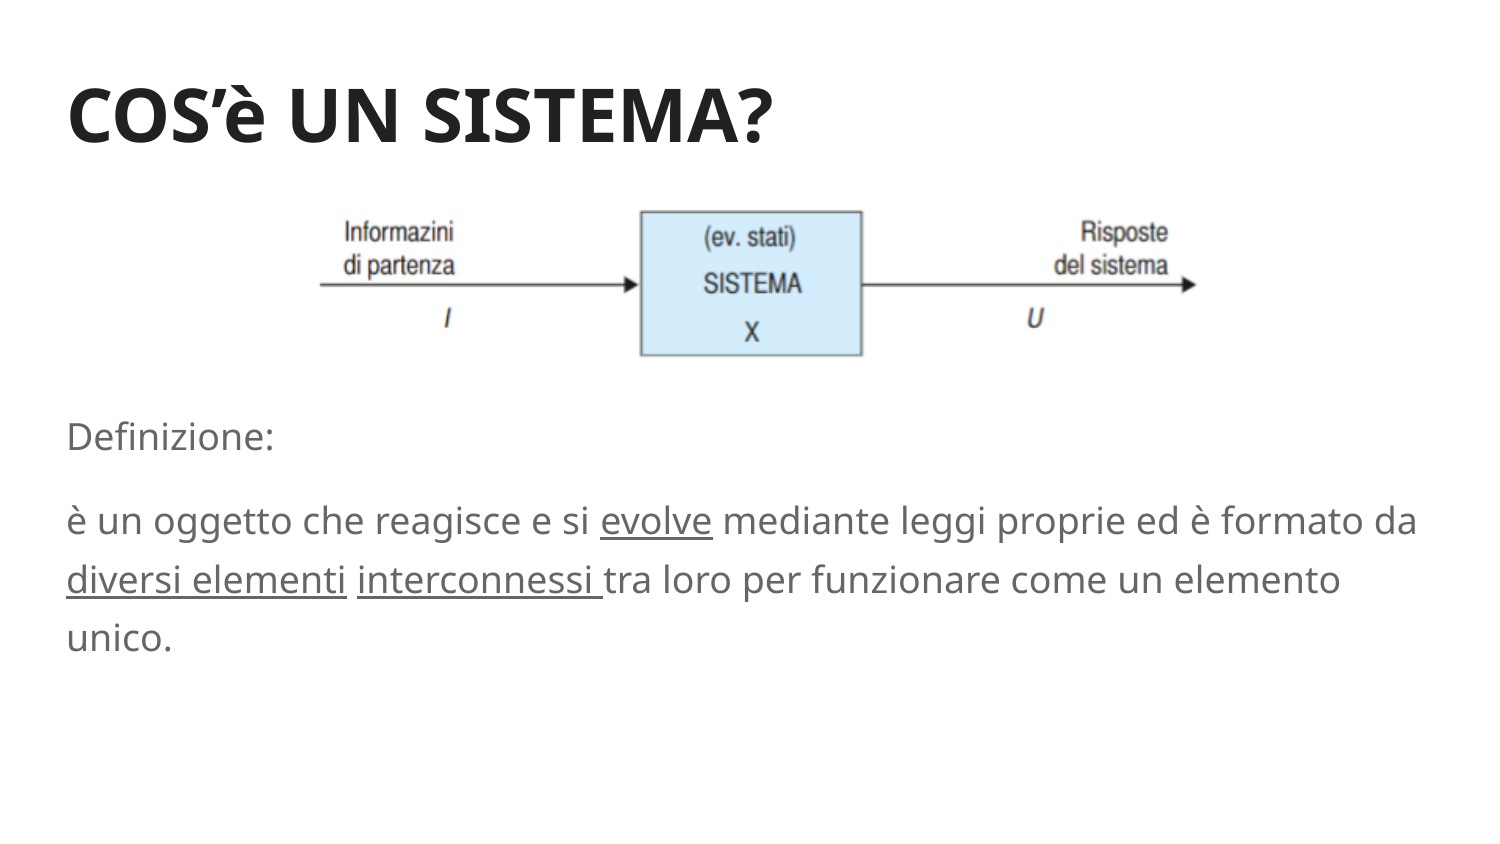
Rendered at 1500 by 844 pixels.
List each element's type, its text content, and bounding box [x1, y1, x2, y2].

title COS’è UN SISTEMA? [51, 48, 1449, 180]
picture [314, 179, 1215, 375]
list Definizione: è un oggetto che reagisce e si evolve mediante leggi proprie ed è formato da diversi elementi interconnessi tra loro per funzionare come un elemento unico. [51, 388, 1449, 750]
